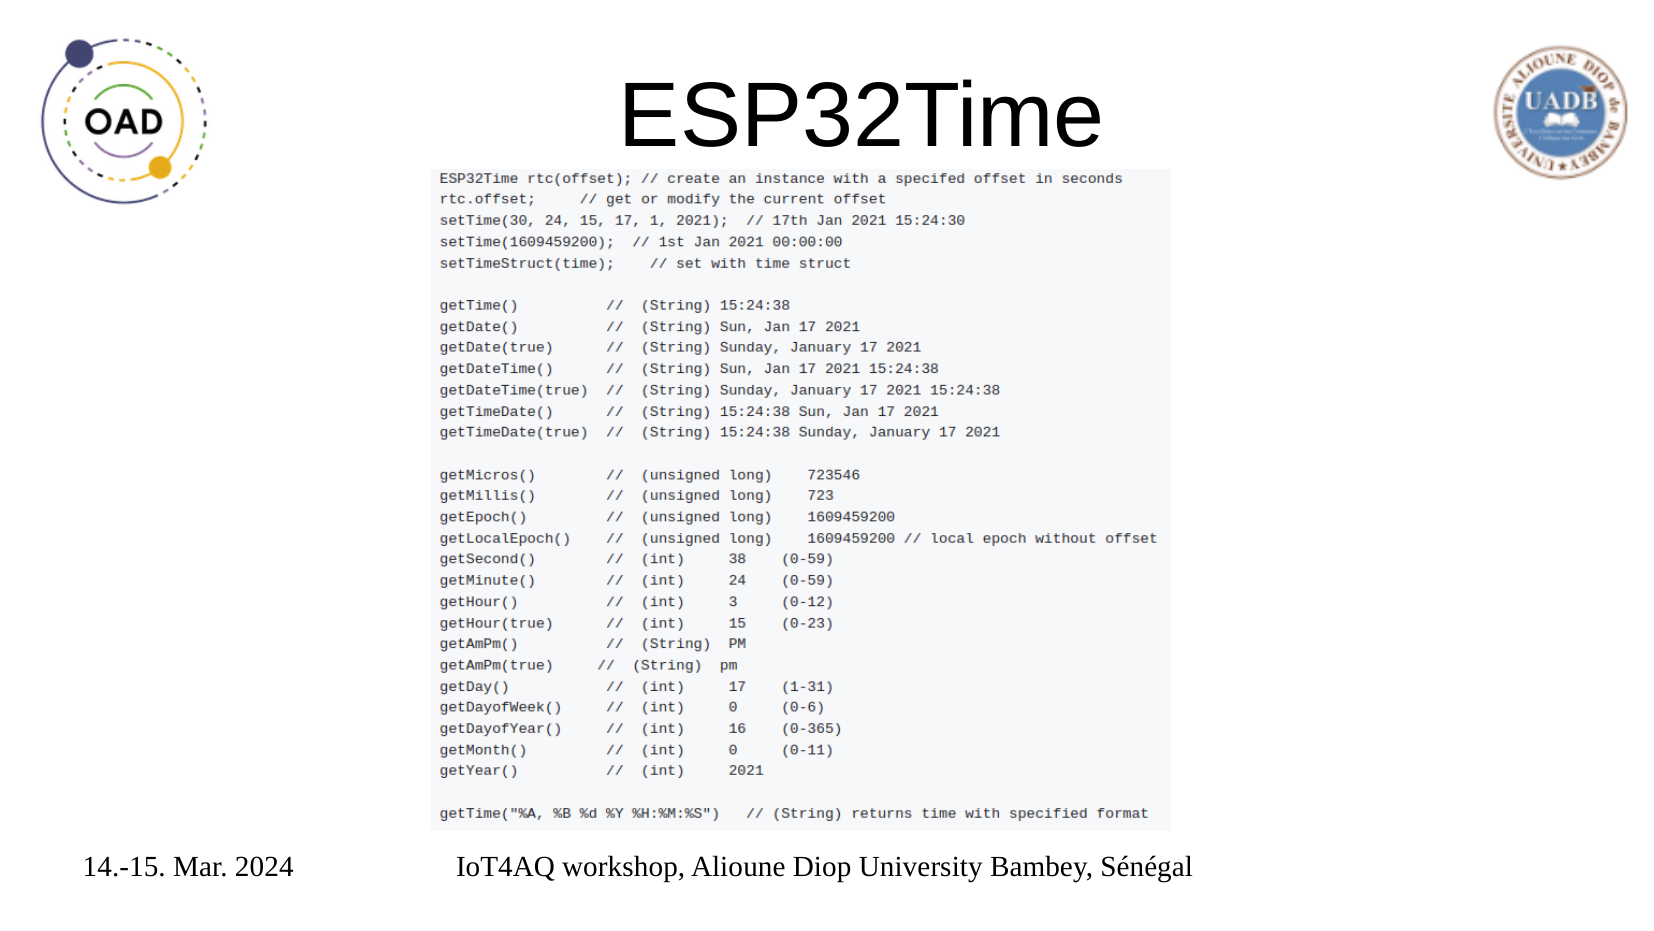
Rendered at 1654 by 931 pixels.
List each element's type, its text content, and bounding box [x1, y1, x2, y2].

title ESP32Time [278, 37, 1446, 193]
picture [1482, 37, 1641, 188]
picture [0, 24, 242, 225]
picture [431, 169, 1203, 835]
